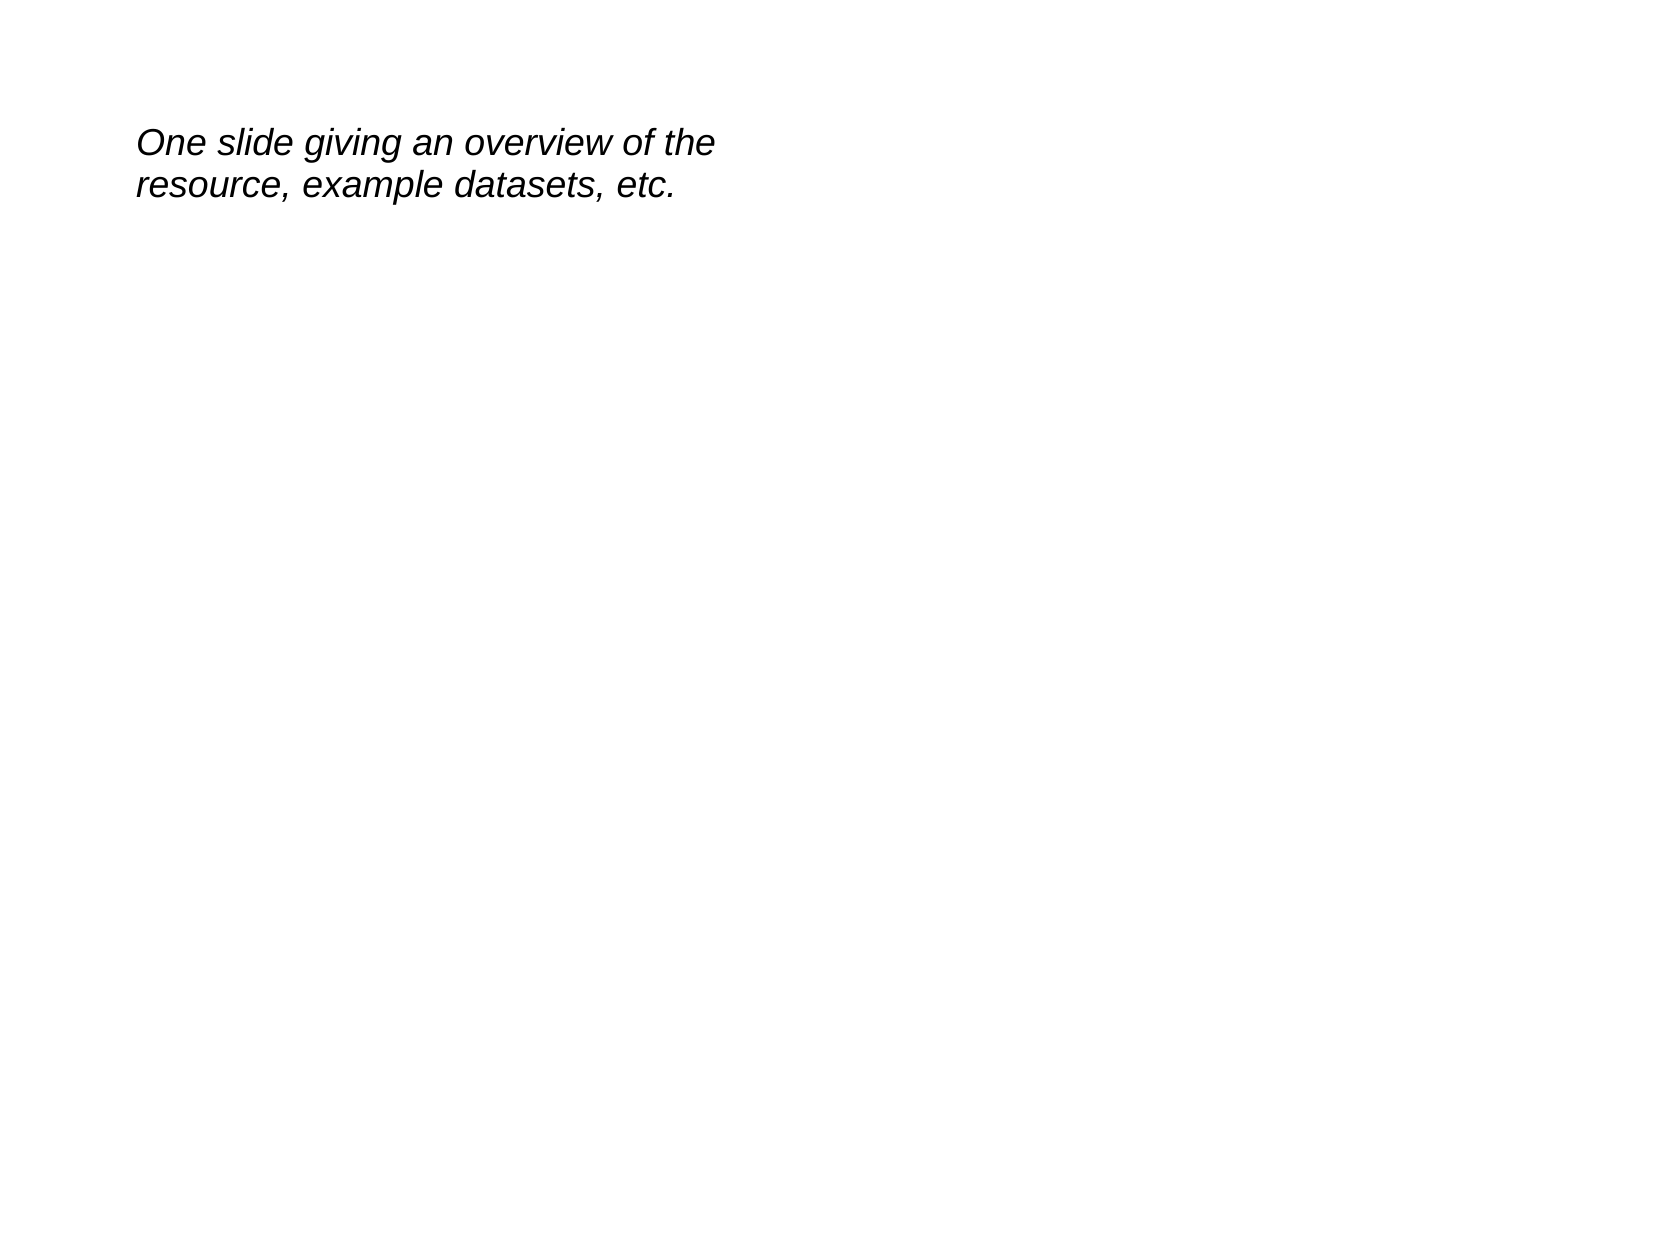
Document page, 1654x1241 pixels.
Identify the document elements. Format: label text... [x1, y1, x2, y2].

text_box One slide giving an overview of the resource, example datasets, etc. [121, 113, 756, 319]
